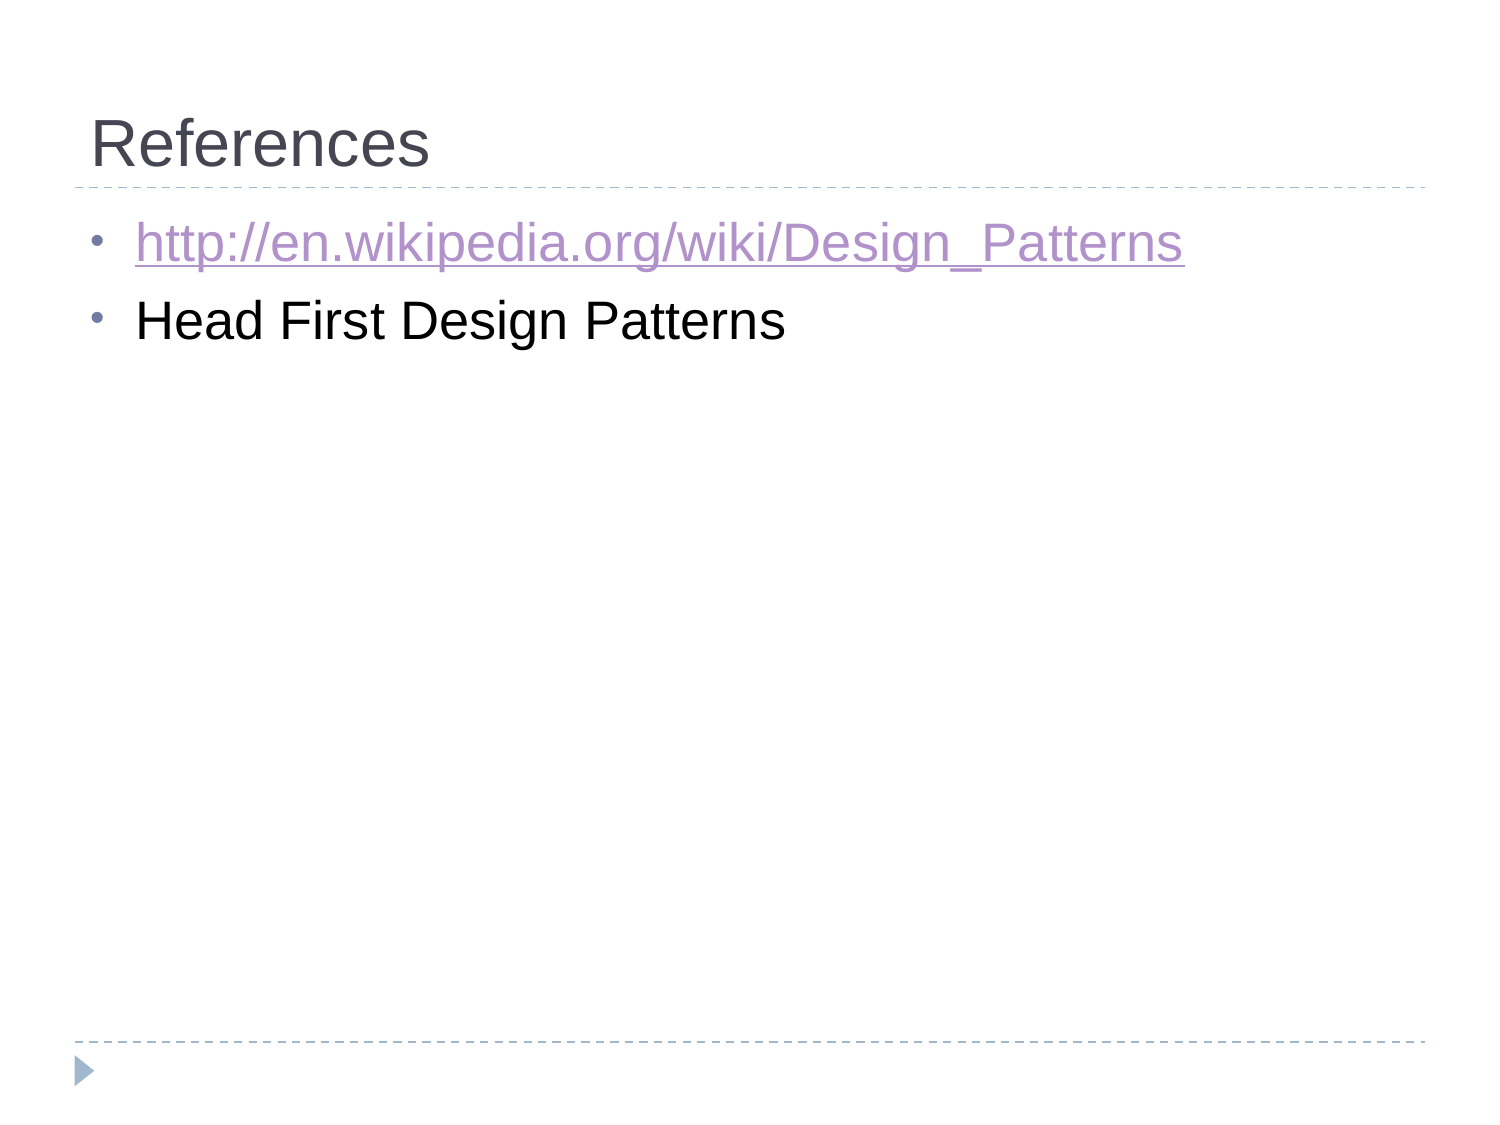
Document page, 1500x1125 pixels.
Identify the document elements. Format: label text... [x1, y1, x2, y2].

title References [75, 24, 1425, 188]
list http://en.wikipedia.org/wiki/Design_Patterns Head First Design Patterns [75, 200, 1425, 1010]
